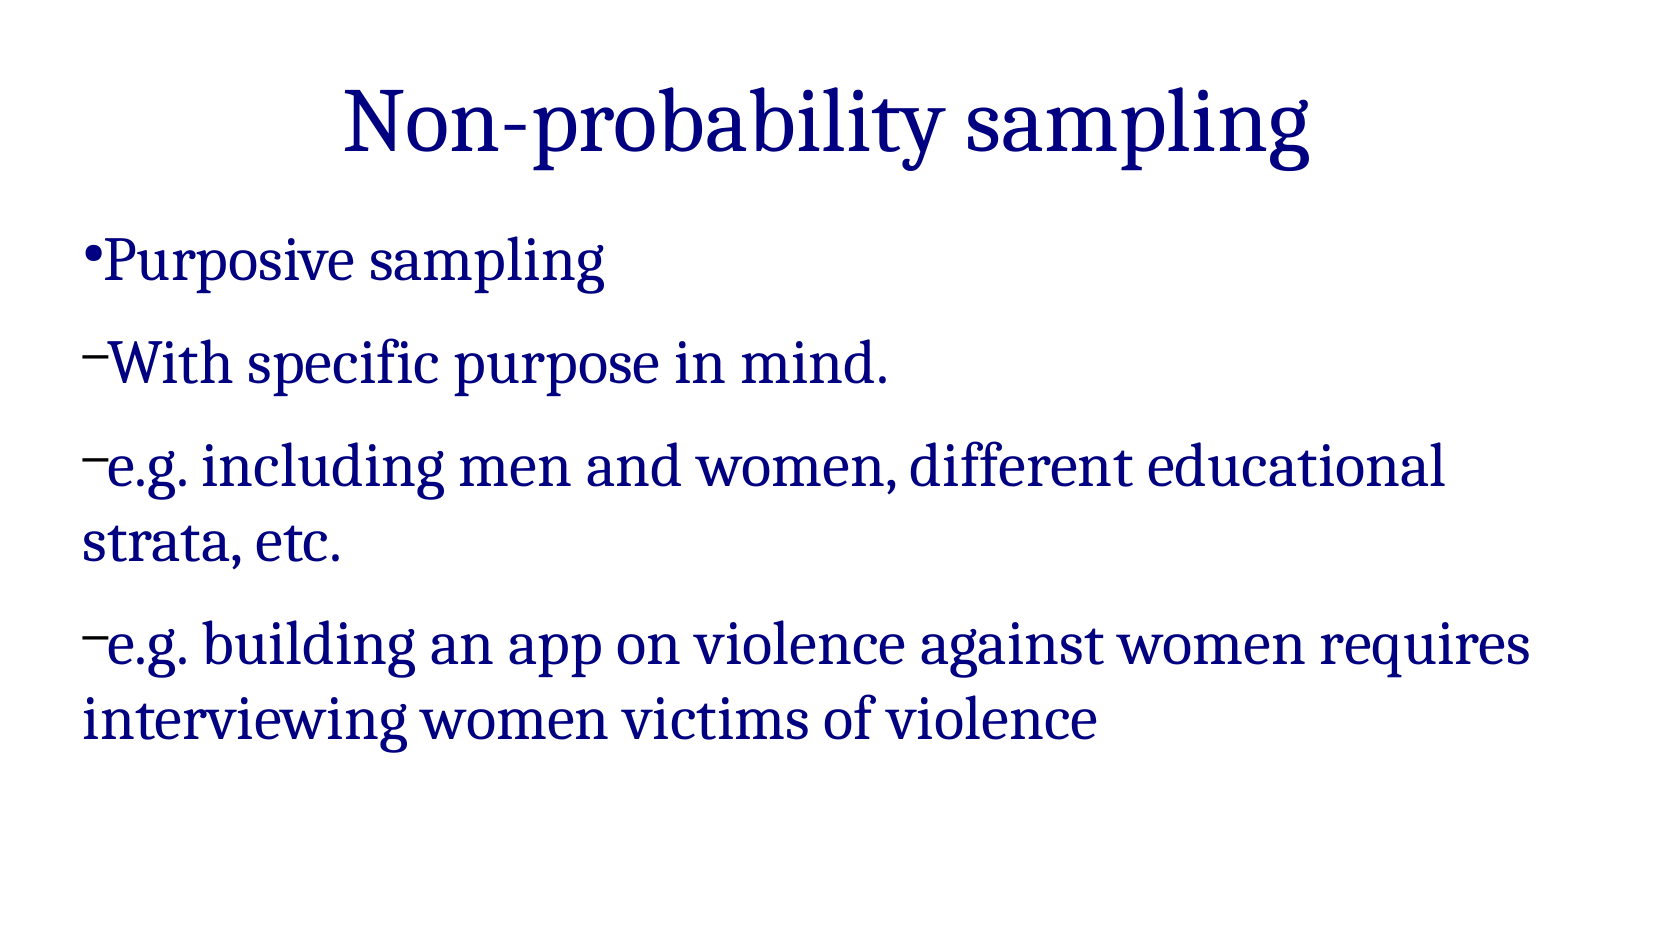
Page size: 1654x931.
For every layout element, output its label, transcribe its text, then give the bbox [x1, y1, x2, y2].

list Purposive sampling With specific purpose in mind. e.g. including men and women, different educational strata, etc. e.g. building an app on violence against women requires interviewing women victims of violence [82, 217, 1571, 758]
title Non-probability sampling [82, 37, 1571, 193]
